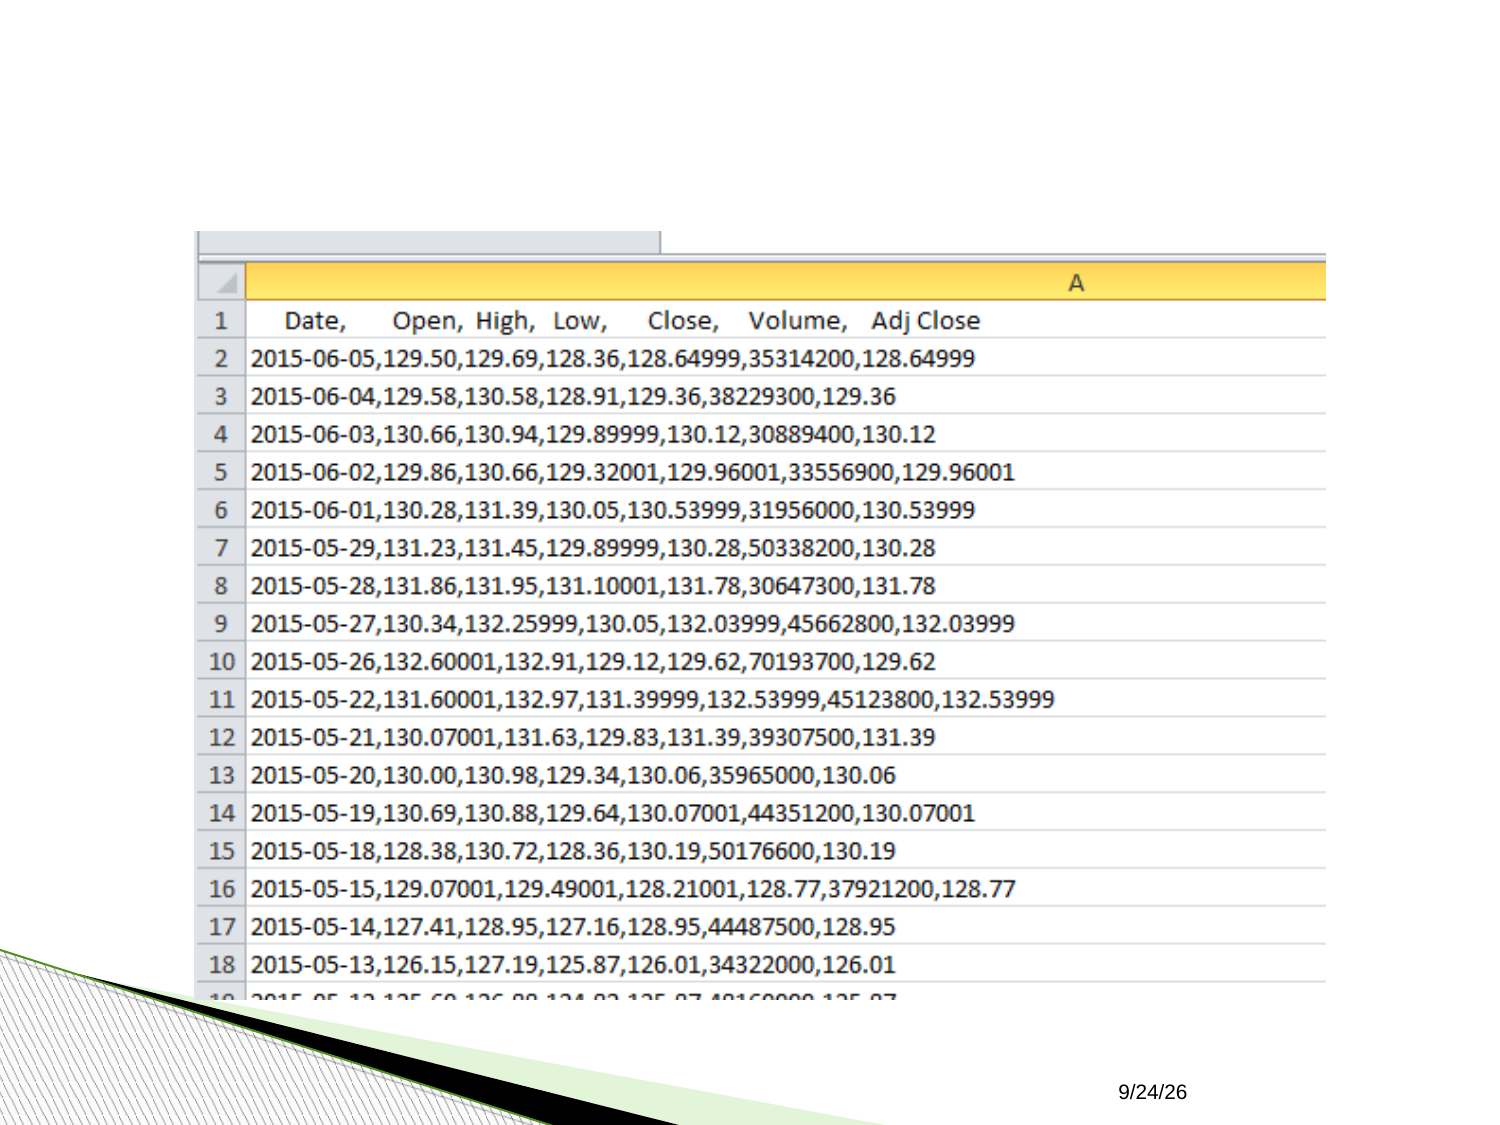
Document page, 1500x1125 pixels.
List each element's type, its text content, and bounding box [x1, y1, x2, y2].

picture [0, 952, 543, 1125]
slide_number 6/10/15 [1103, 1051, 1419, 1112]
picture [194, 231, 1326, 1000]
